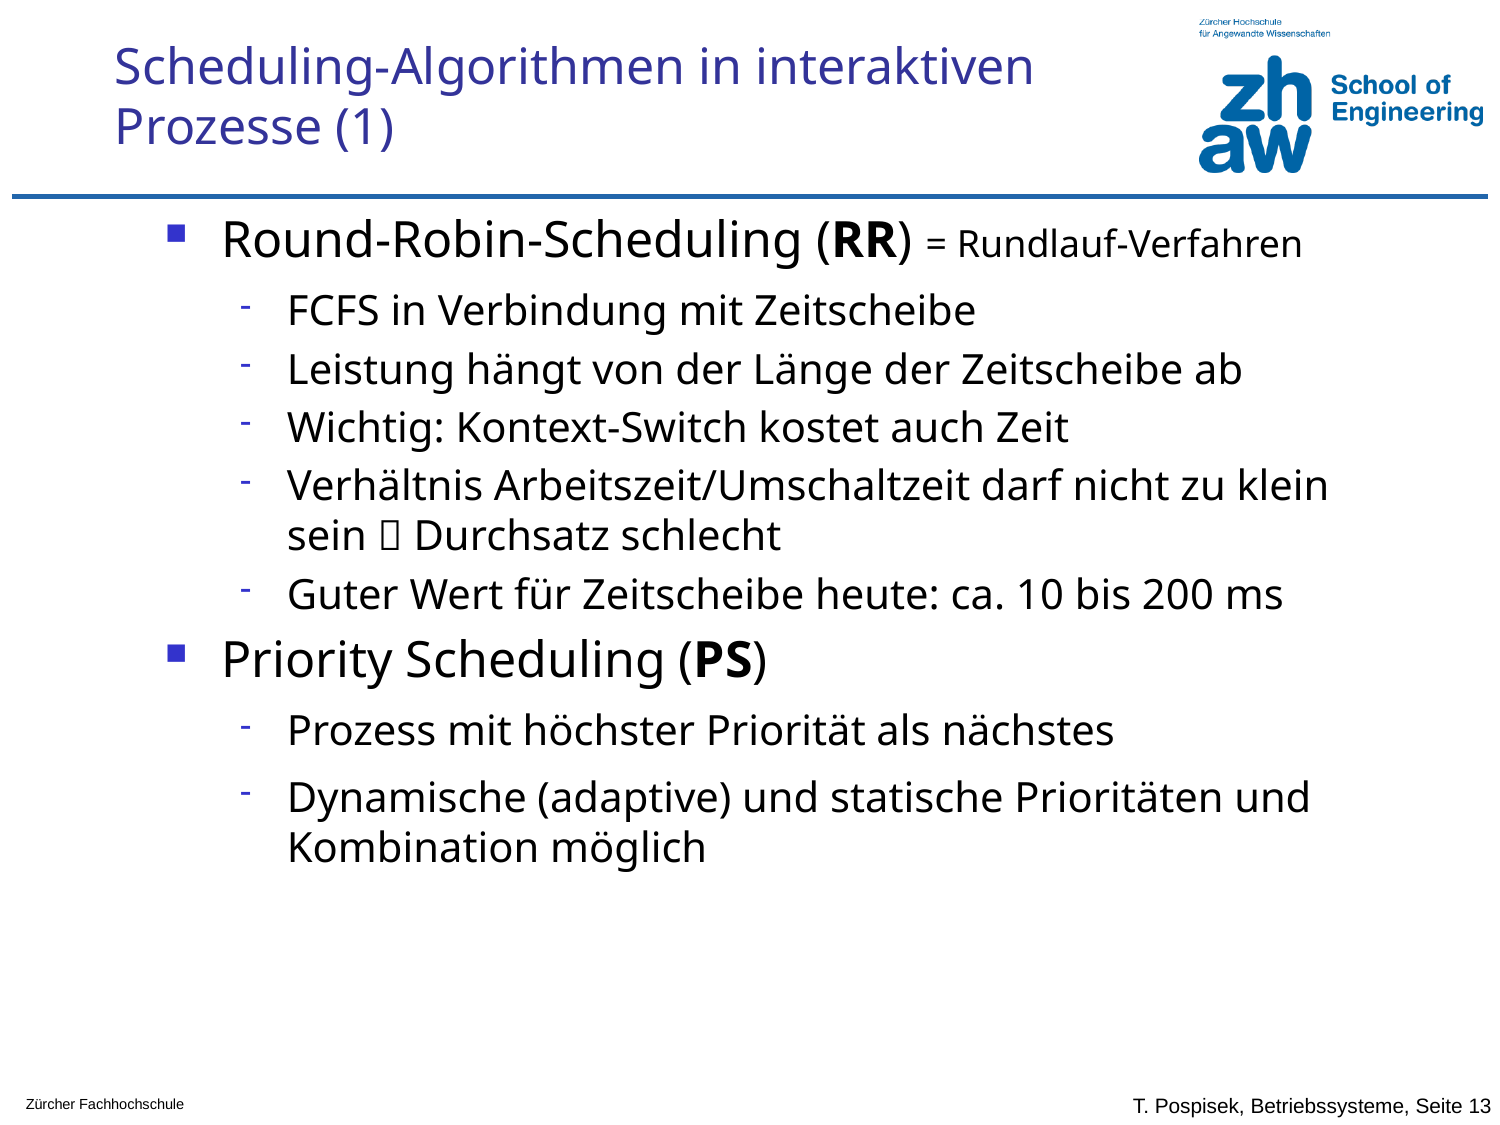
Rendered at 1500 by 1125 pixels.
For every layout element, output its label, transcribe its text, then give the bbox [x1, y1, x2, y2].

picture [1199, 19, 1483, 173]
list Round-Robin-Scheduling (RR) = Rundlauf-Verfahren FCFS in Verbindung mit Zeitscheibe Leistung hängt von der Länge der Zeitscheibe ab Wichtig: Kontext-Switch kostet auch Zeit Verhältnis Arbeitszeit/Umschaltzeit darf nicht zu klein sein  Durchsatz schlecht Guter Wert für Zeitscheibe heute: ca. 10 bis 200 ms Priority Scheduling (PS) Prozess mit höchster Priorität als nächstes Dynamische (adaptive) und statische Prioritäten und Kombination möglich [150, 200, 1363, 1000]
title Scheduling-Algorithmen in interaktiven Prozesse (1) [99, 50, 1134, 163]
